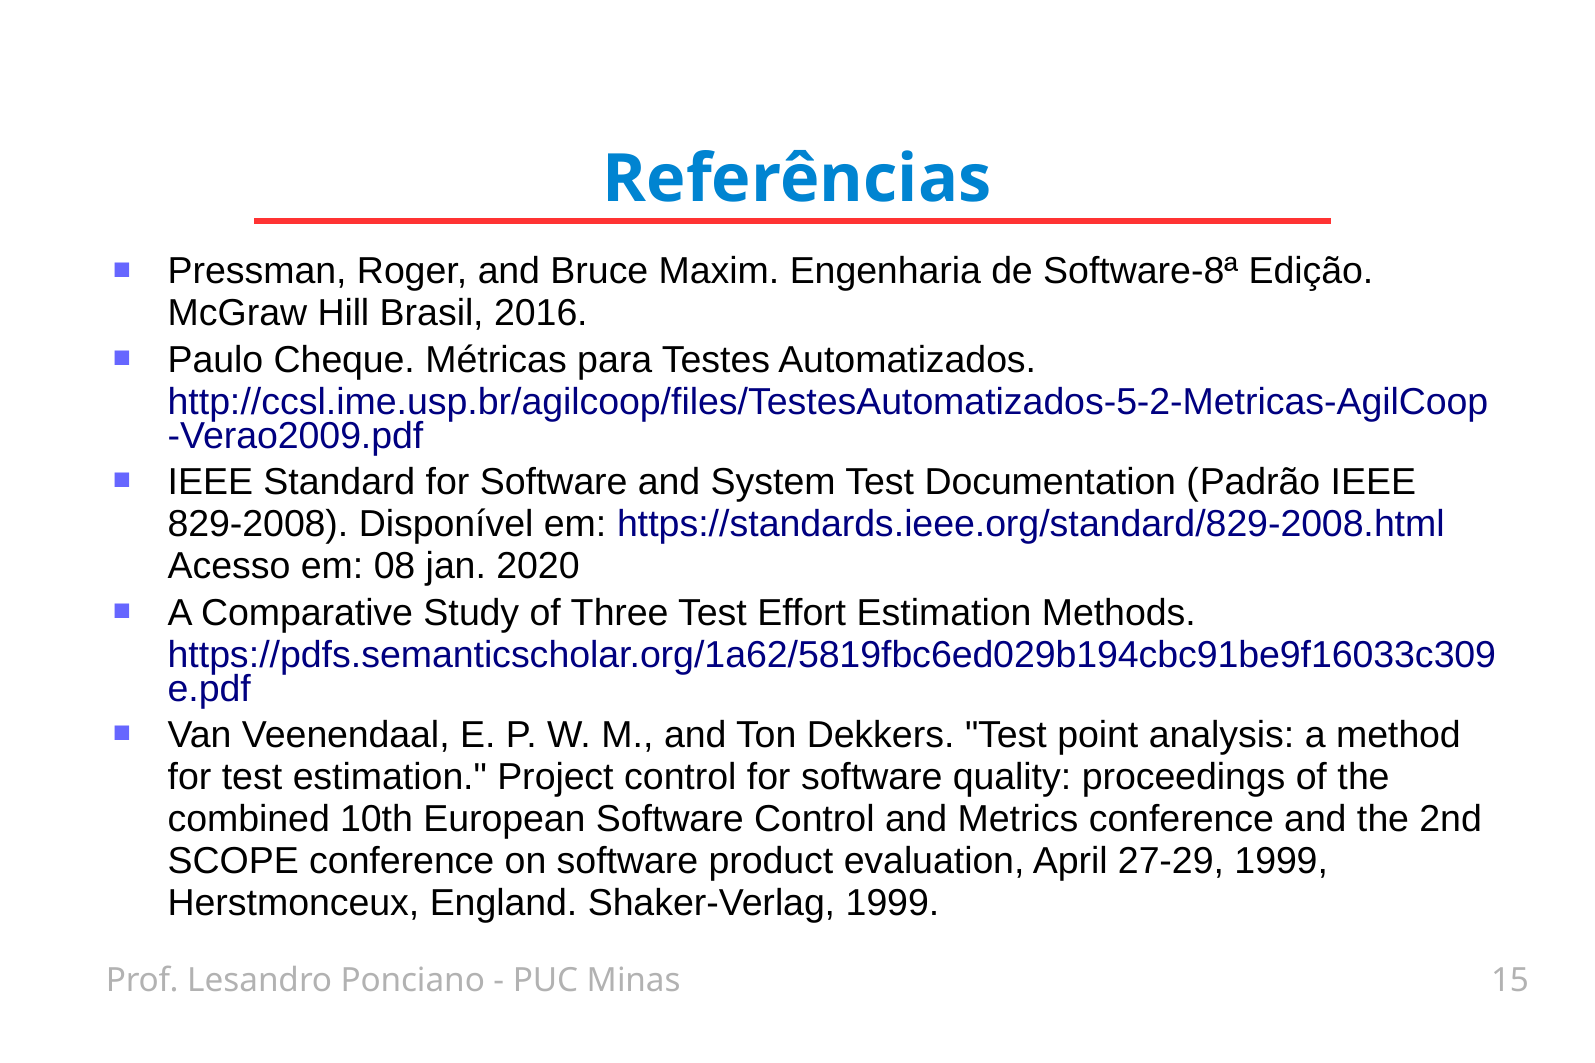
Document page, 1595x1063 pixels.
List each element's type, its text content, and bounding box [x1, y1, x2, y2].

list Pressman, Roger, and Bruce Maxim. Engenharia de Software-8ª Edição. McGraw Hill Brasil, 2016. Paulo Cheque. Métricas para Testes Automatizados. http://ccsl.ime.usp.br/agilcoop/files/TestesAutomatizados-5-2-Metricas-AgilCoop-Verao2009.pdf IEEE Standard for Software and System Test Documentation (Padrão IEEE 829-2008). Disponível em: https://standards.ieee.org/standard/829-2008.html Acesso em: 08 jan. 2020 A Comparative Study of Three Test Effort Estimation Methods. https://pdfs.semanticscholar.org/1a62/5819fbc6ed029b194cbc91be9f16033c309e.pdf Van Veenendaal, E. P. W. M., and Ton Dekkers. "Test point analysis: a method for test estimation." Project control for software quality: proceedings of the combined 10th European Software Control and Metrics conference and the 2nd SCOPE conference on software product evaluation, April 27-29, 1999, Herstmonceux, England. Shaker-Verlag, 1999. [96, 249, 1500, 893]
title Referências [132, 96, 1462, 249]
